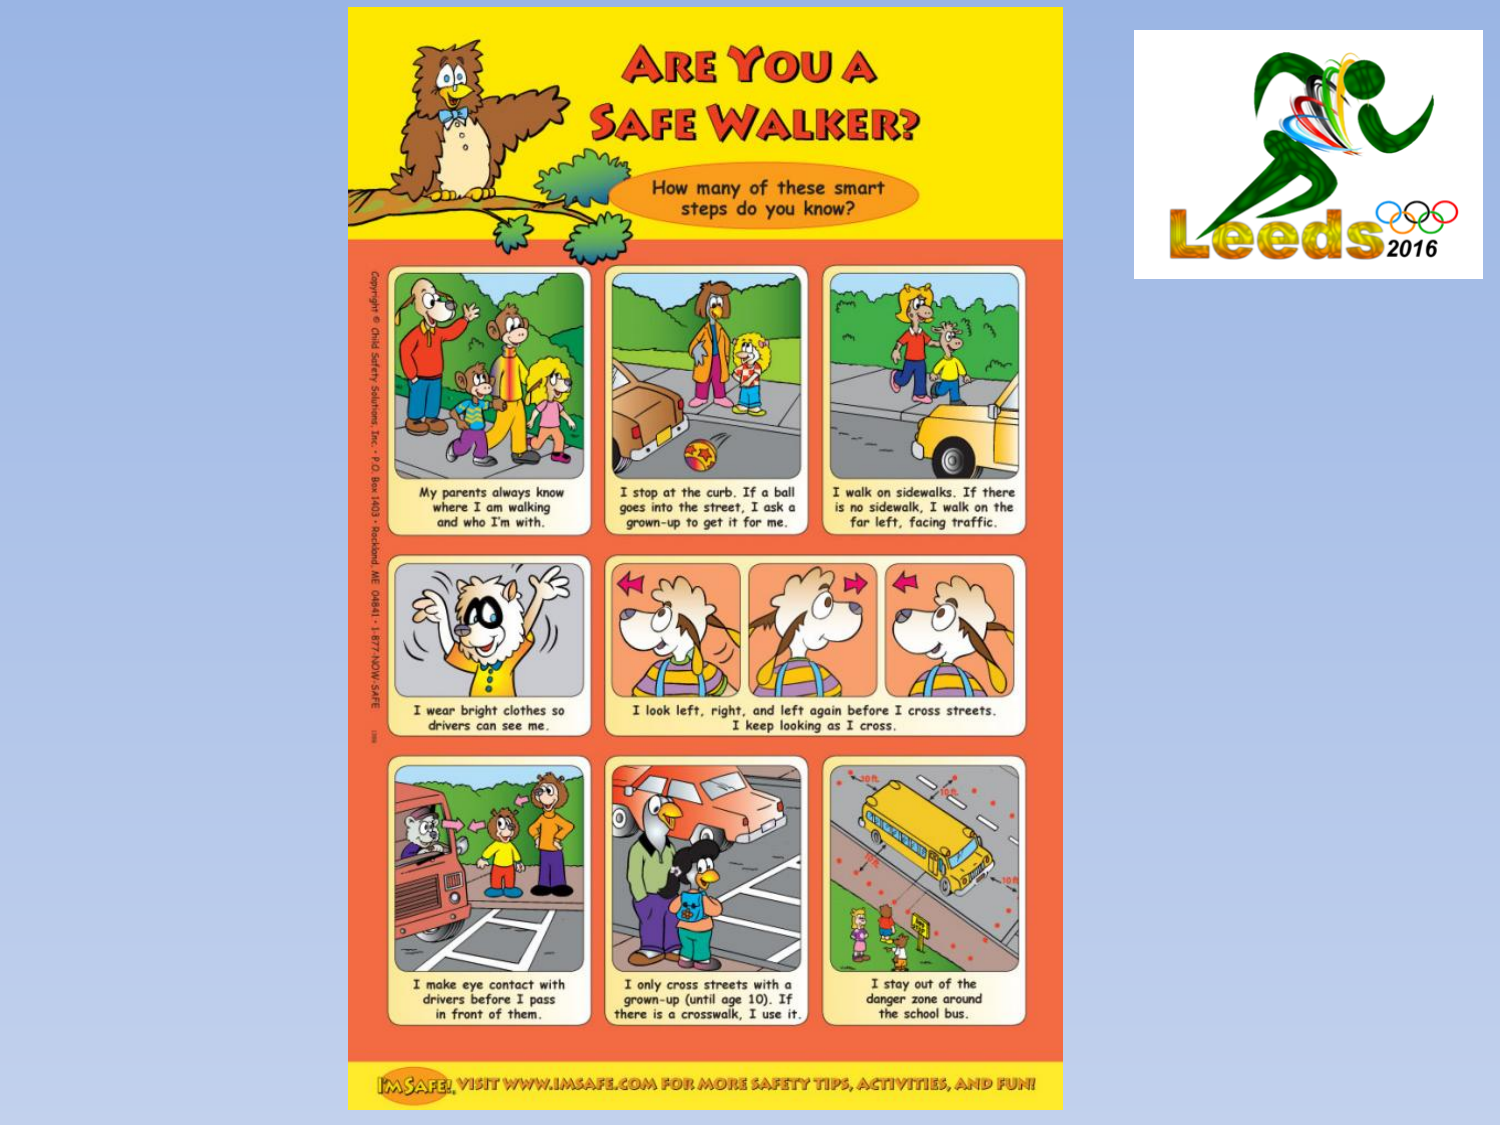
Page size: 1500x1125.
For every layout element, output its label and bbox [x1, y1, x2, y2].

picture [348, 7, 1063, 1110]
picture [1134, 30, 1483, 279]
